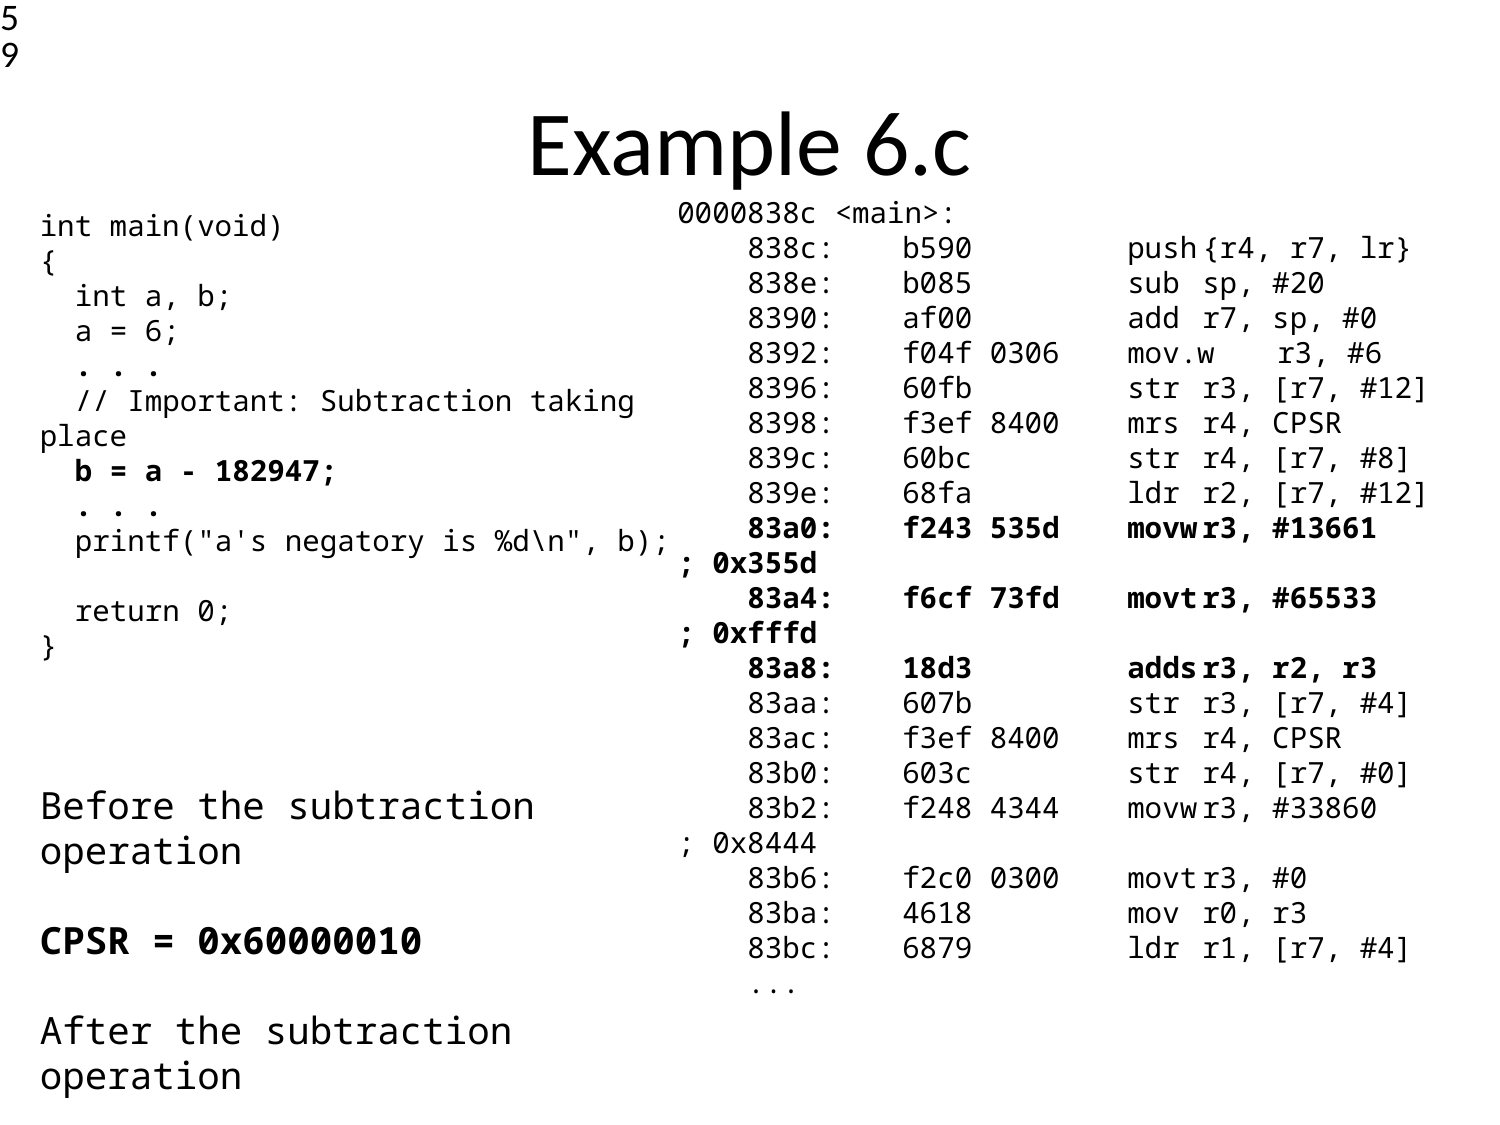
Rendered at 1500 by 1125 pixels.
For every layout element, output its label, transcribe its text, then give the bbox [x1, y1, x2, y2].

text_box int main(void) { int a, b; a = 6; . . . // Important: Subtraction taking place b = a - 182947; . . . printf("a's negatory is %d\n", b); return 0; } [24, 199, 725, 670]
text_box Before the subtraction operation CPSR = 0x60000010 After the subtraction operation CPSR = 0x80000010 [24, 774, 725, 1125]
text_box 0000838c <main>: 838c: b590 push {r4, r7, lr} 838e: b085 sub sp, #20 8390: af00 add r7, sp, #0 8392: f04f 0306 mov.w r3, #6 8396: 60fb str r3, [r7, #12] 8398: f3ef 8400 mrs r4, CPSR 839c: 60bc str r4, [r7, #8] 839e: 68fa ldr r2, [r7, #12] 83a0: f243 535d movw r3, #13661 ; 0x355d 83a4: f6cf 73fd movt r3, #65533 ; 0xfffd 83a8: 18d3 adds r3, r2, r3 83aa: 607b str r3, [r7, #4] 83ac: f3ef 8400 mrs r4, CPSR 83b0: 603c str r4, [r7, #0] 83b2: f248 4344 movw r3, #33860 ; 0x8444 83b6: f2c0 0300 movt r3, #0 83ba: 4618 mov r0, r3 83bc: 6879 ldr r1, [r7, #4] ... [662, 187, 1450, 1007]
title Example 6.c [75, 45, 1425, 199]
